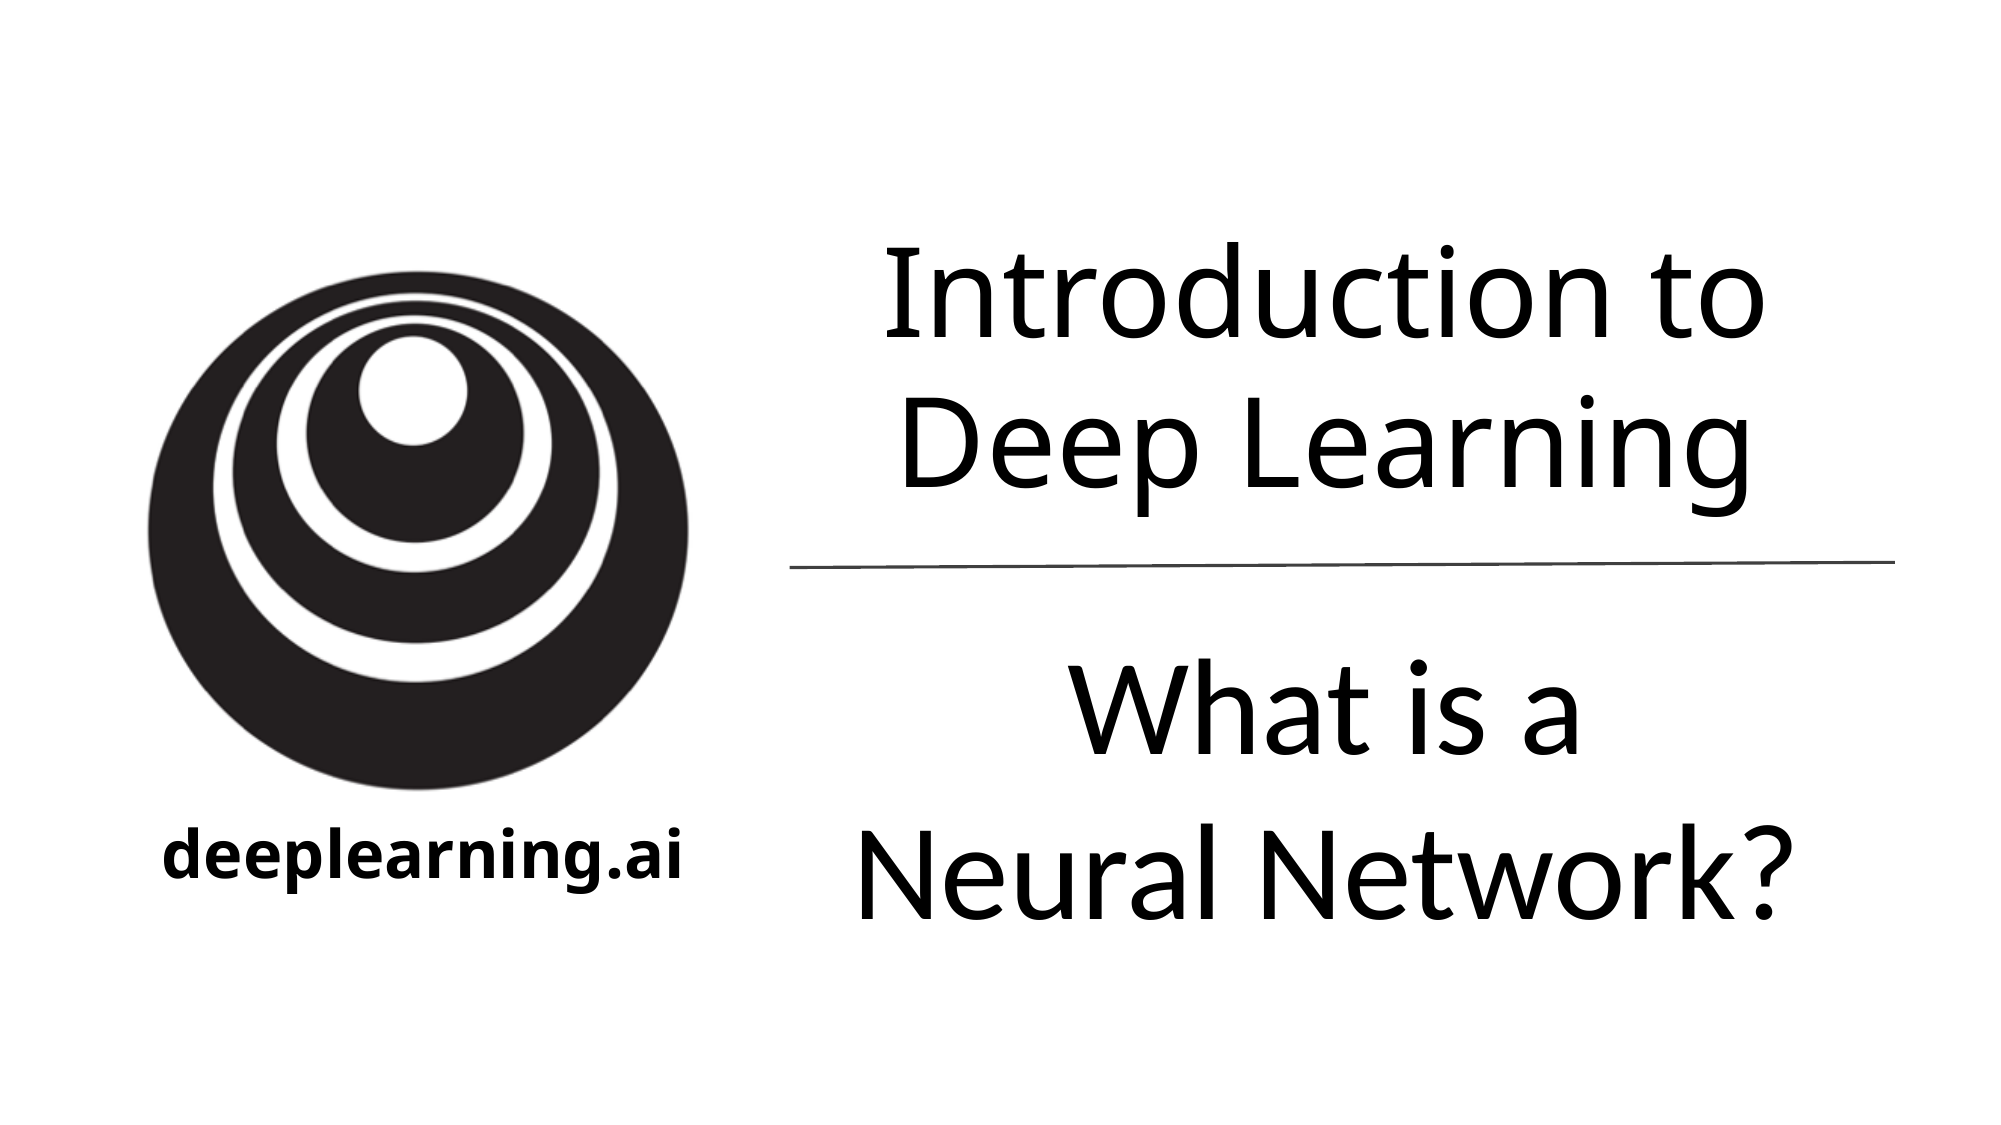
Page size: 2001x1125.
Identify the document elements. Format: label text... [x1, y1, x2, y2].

text_box deeplearning.ai [56, 768, 790, 901]
title Introduction to Deep Learning [832, 203, 1821, 520]
text_box What is a Neural Network? [832, 609, 1821, 955]
picture [108, 234, 739, 768]
